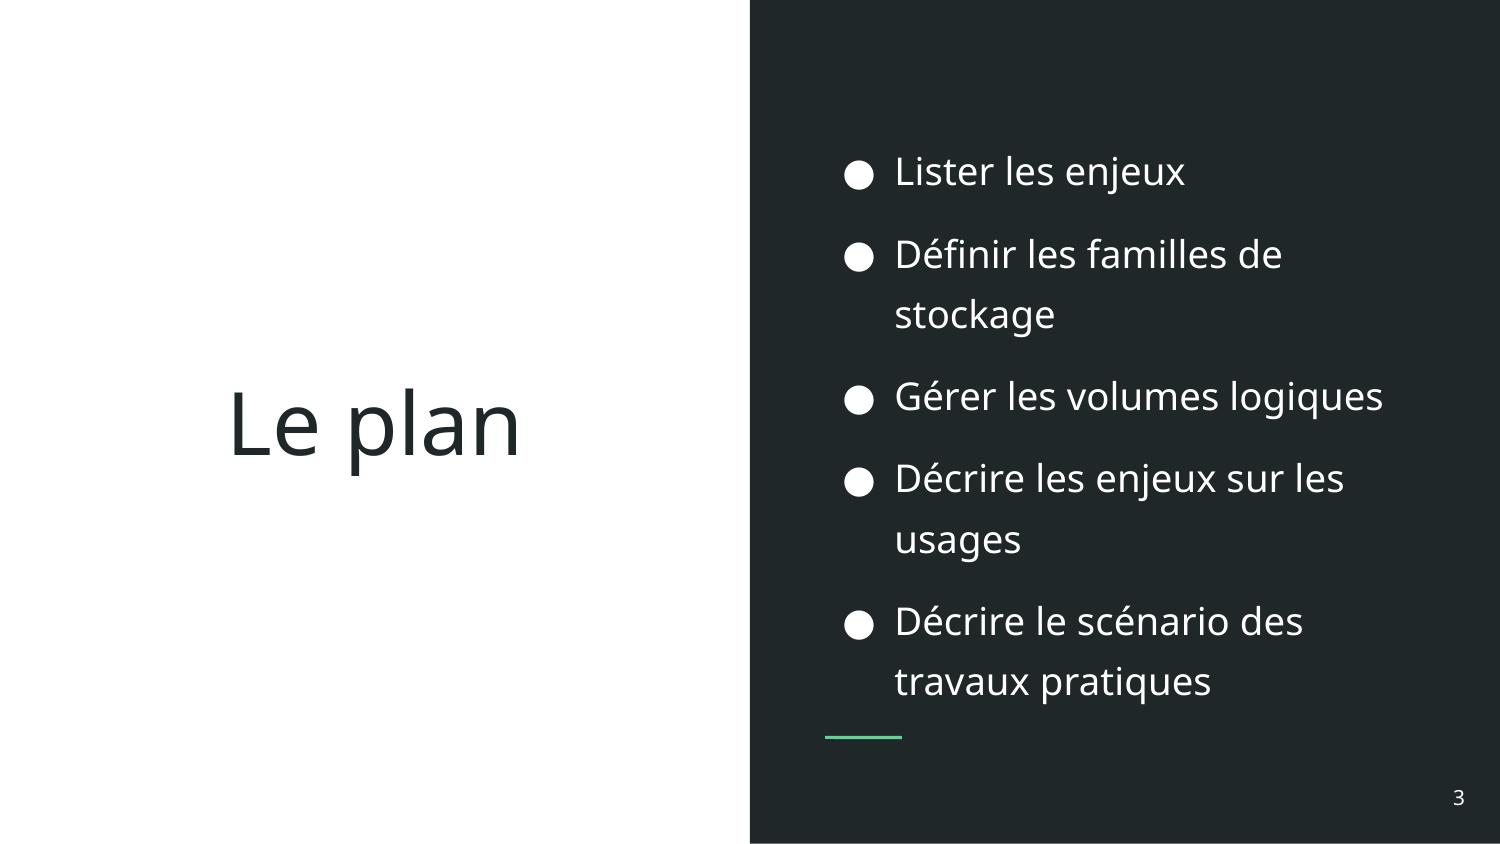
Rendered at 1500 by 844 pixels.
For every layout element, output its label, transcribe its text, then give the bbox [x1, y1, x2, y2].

slide_number <numéro> [1389, 764, 1480, 830]
title Le plan [43, 281, 708, 562]
list Lister les enjeux Définir les familles de stockage Gérer les volumes logiques Décrire les enjeux sur les usages Décrire le scénario des travaux pratiques [810, 118, 1440, 725]
